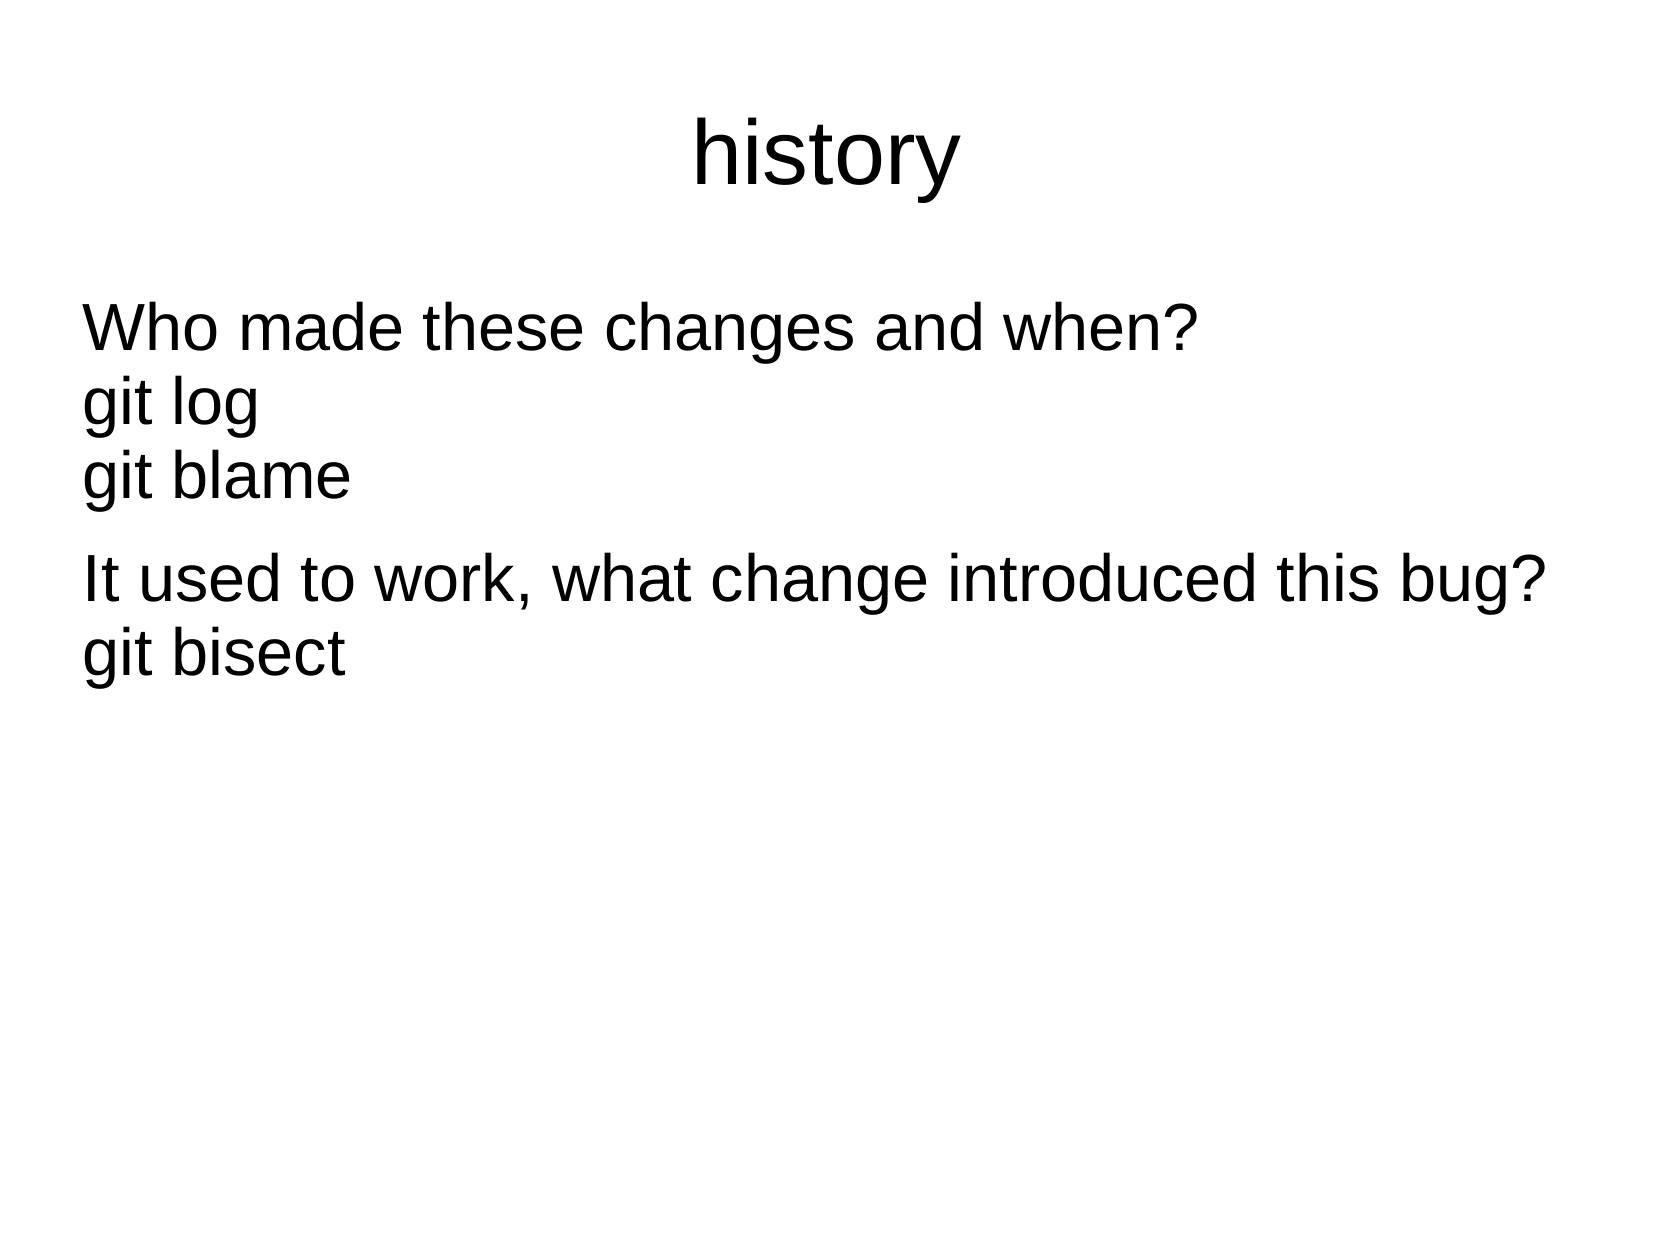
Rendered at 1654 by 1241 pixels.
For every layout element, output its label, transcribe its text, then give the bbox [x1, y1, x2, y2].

title history [82, 49, 1571, 257]
list Who made these changes and when? git log git blame It used to work, what change introduced this bug? git bisect [82, 290, 1571, 1010]
